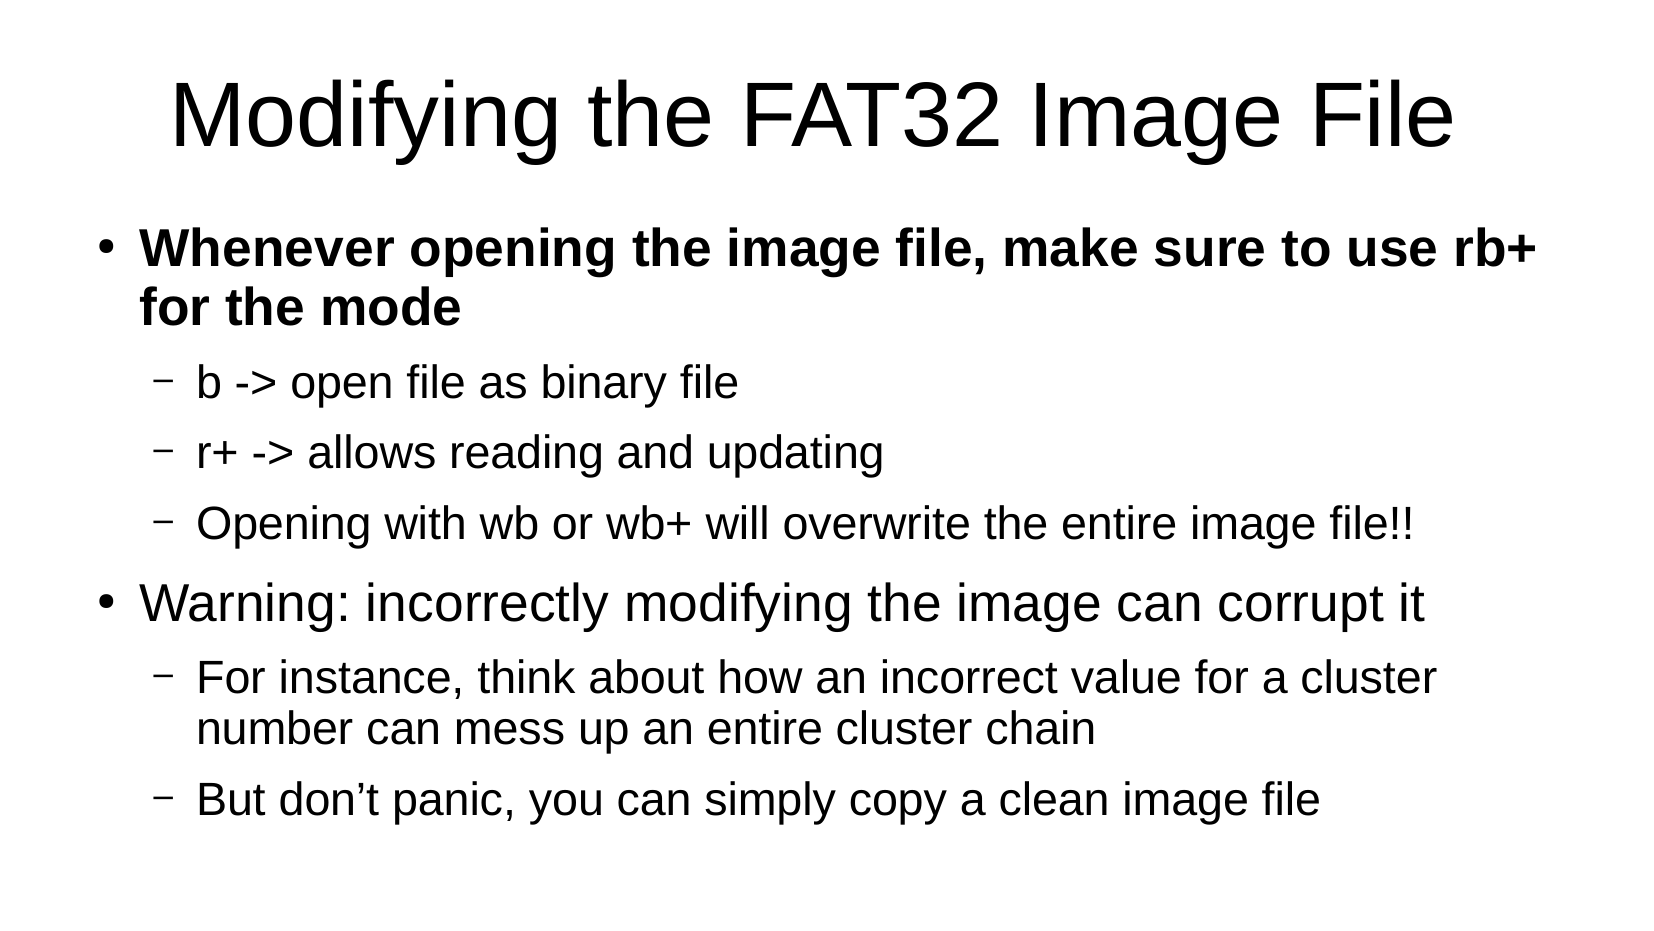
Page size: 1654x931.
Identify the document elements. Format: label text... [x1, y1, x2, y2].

title Modifying the FAT32 Image File [82, 37, 1571, 193]
list Whenever opening the image file, make sure to use rb+ for the mode b -> open file as binary file r+ -> allows reading and updating Opening with wb or wb+ will overwrite the entire image file!! Warning: incorrectly modifying the image can corrupt it For instance, think about how an incorrect value for a cluster number can mess up an entire cluster chain But don’t panic, you can simply copy a clean image file [82, 217, 1571, 841]
